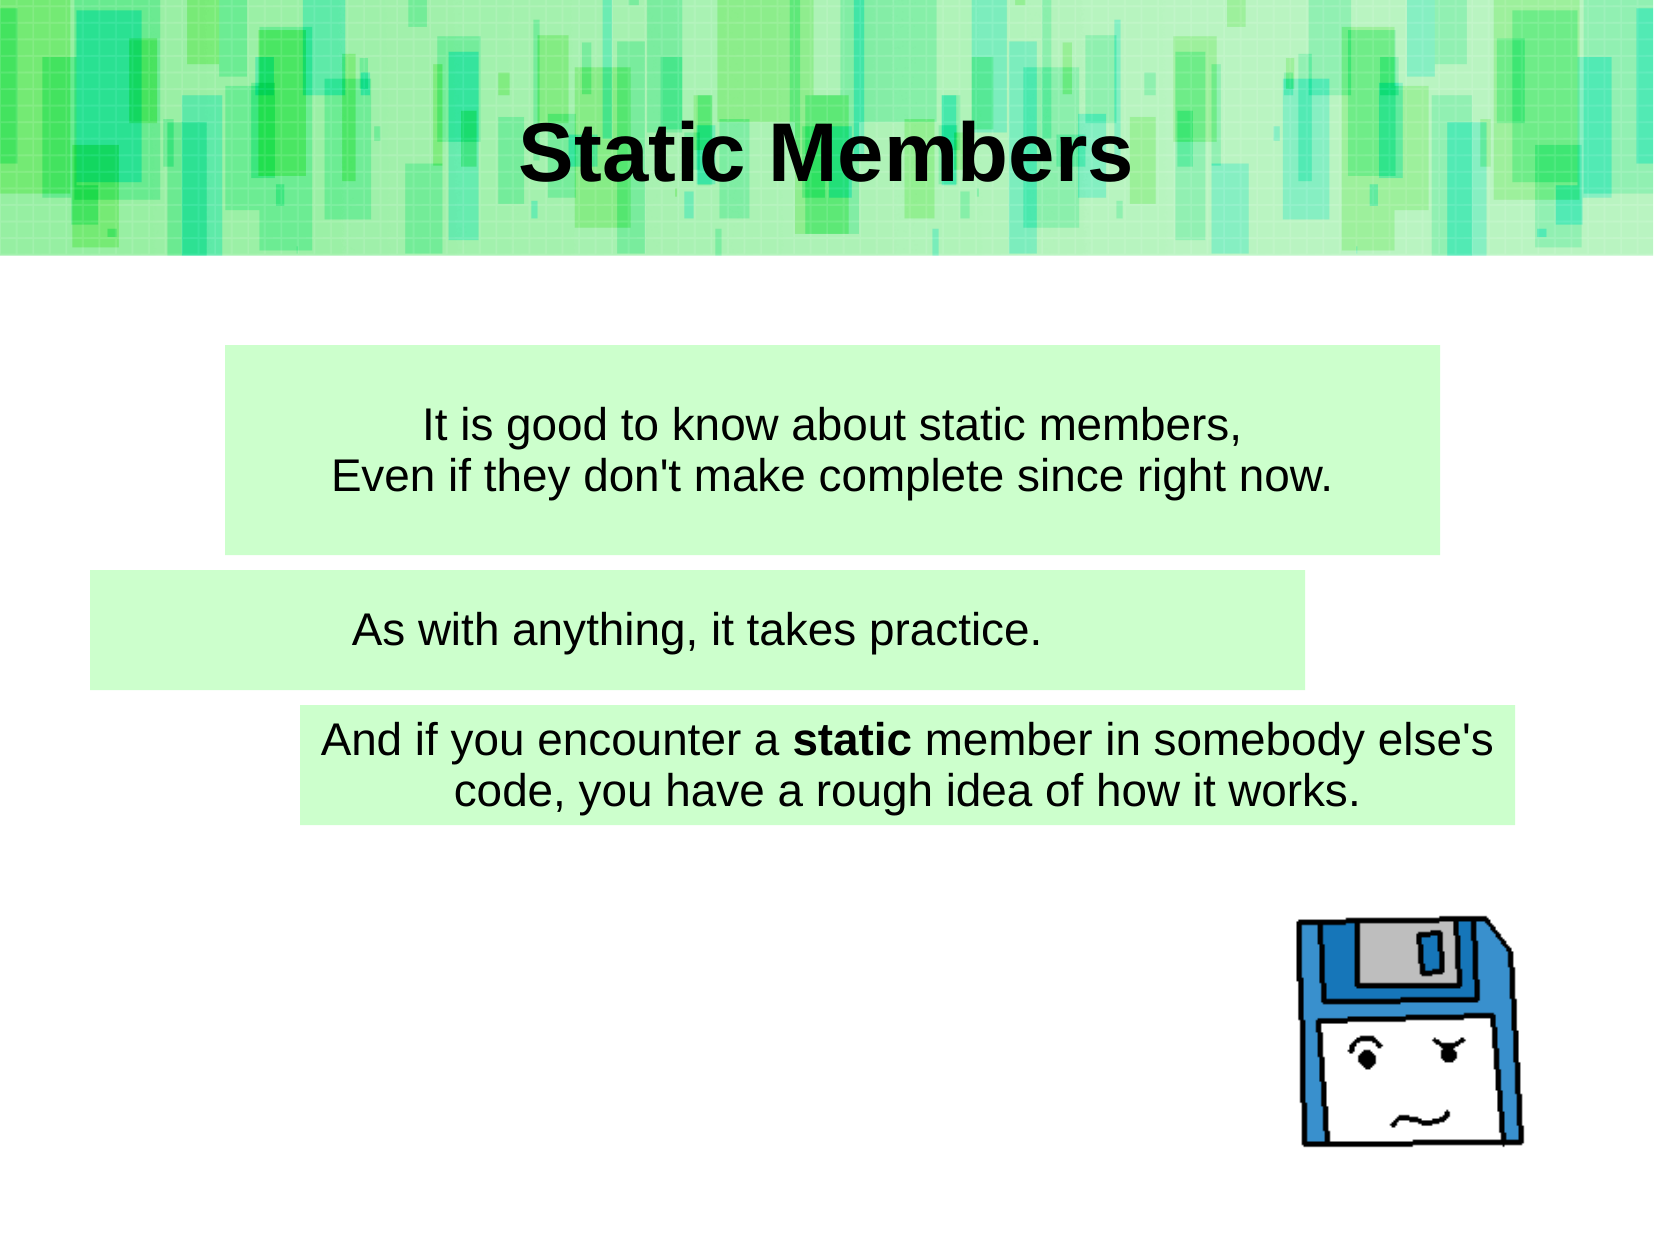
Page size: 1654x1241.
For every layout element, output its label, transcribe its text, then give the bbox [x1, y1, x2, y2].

picture [0, 0, 1654, 1241]
text_box It is good to know about static members, Even if they don't make complete since right now. [225, 345, 1441, 556]
text_box As with anything, it takes practice. [90, 570, 1306, 691]
text_box And if you encounter a static member in somebody else's code, you have a rough idea of how it works. [300, 705, 1516, 826]
title Static Members [82, 49, 1571, 257]
